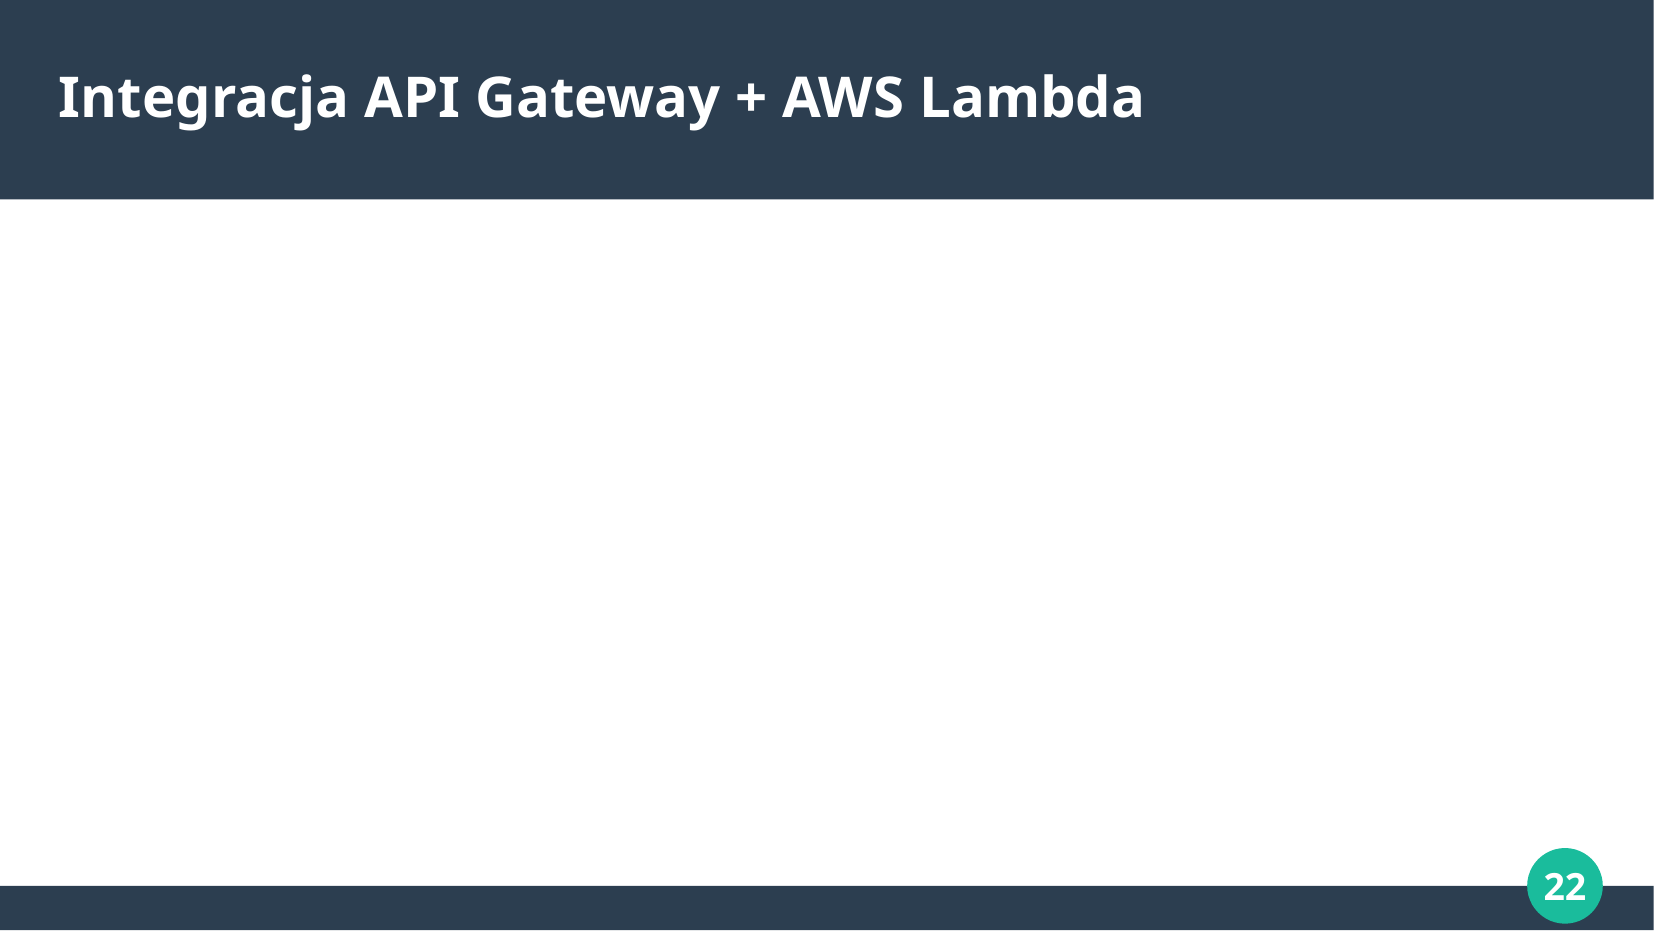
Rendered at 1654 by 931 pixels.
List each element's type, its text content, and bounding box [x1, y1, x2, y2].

title Integracja API Gateway + AWS Lambda [59, 37, 1595, 156]
